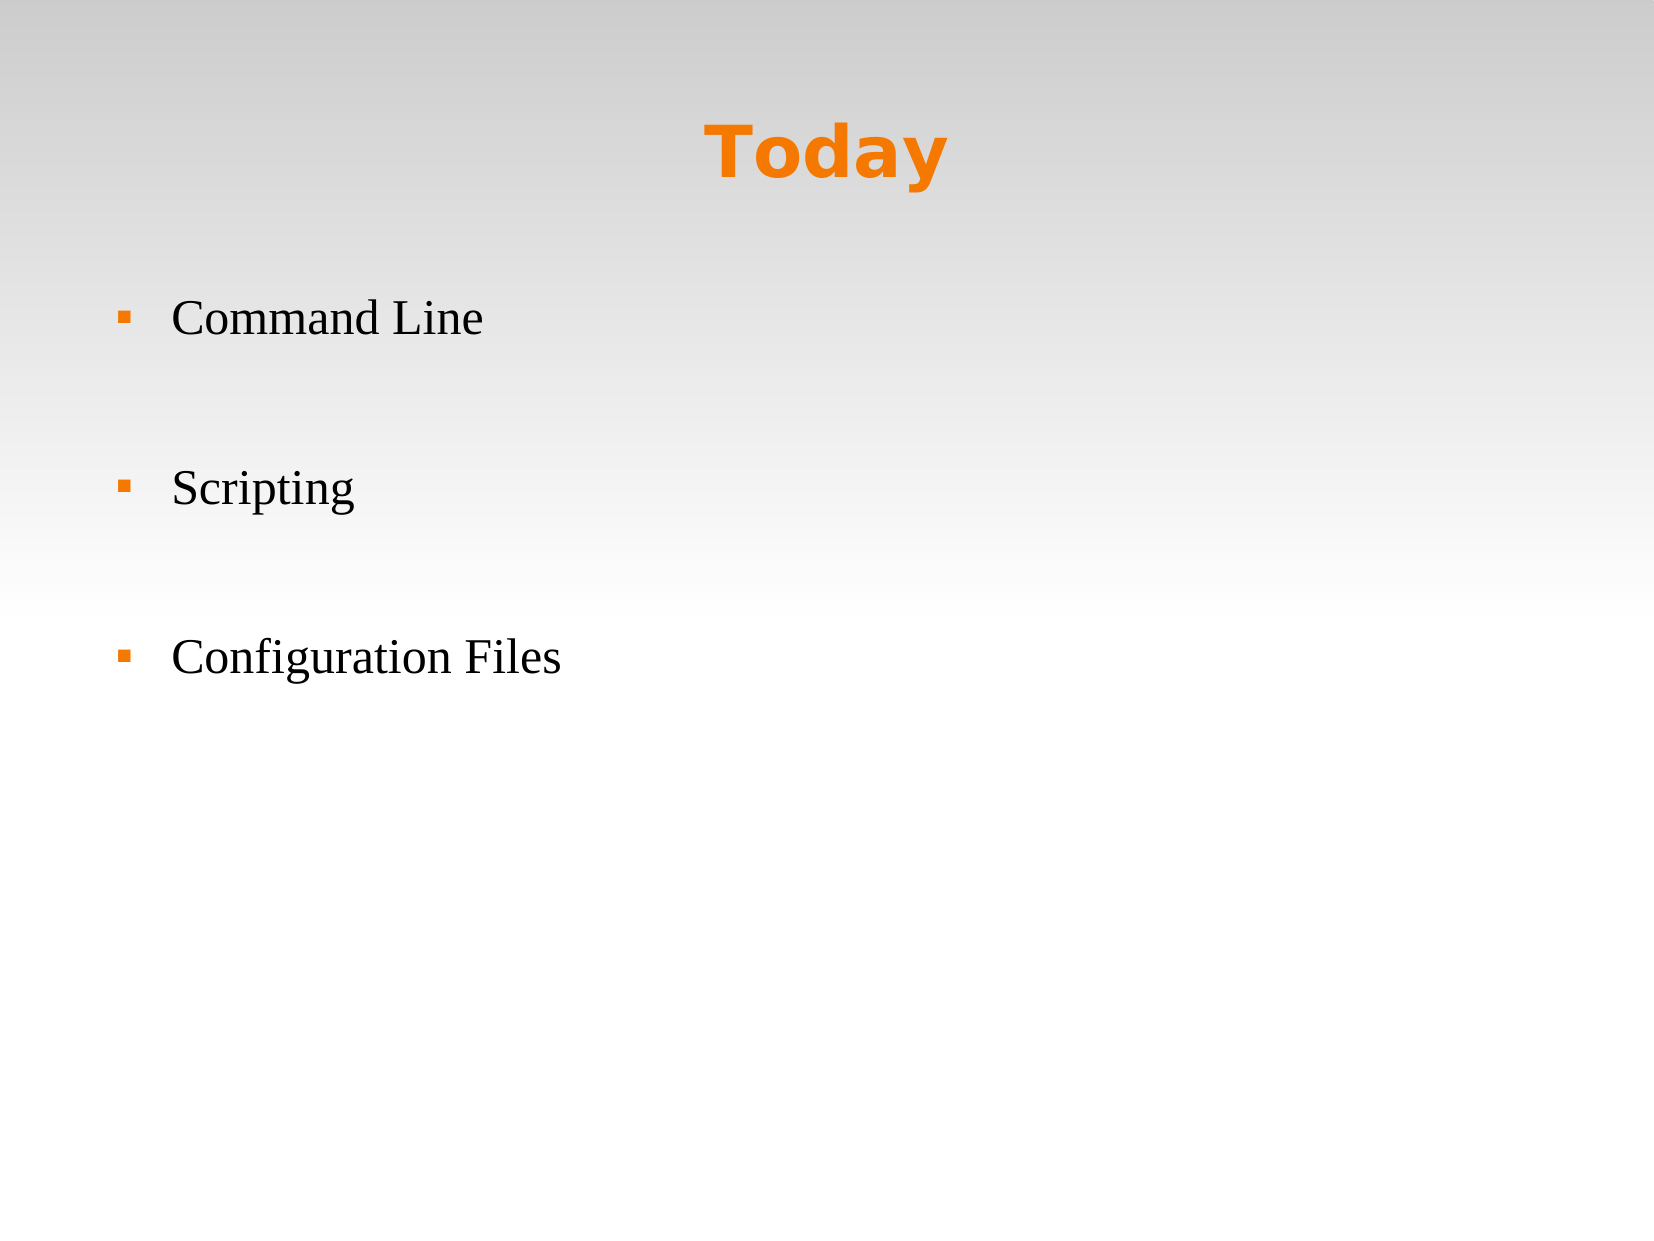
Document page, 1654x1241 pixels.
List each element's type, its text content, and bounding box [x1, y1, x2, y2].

title Today [82, 49, 1571, 257]
list Command Line Scripting Configuration Files [82, 290, 1571, 1094]
